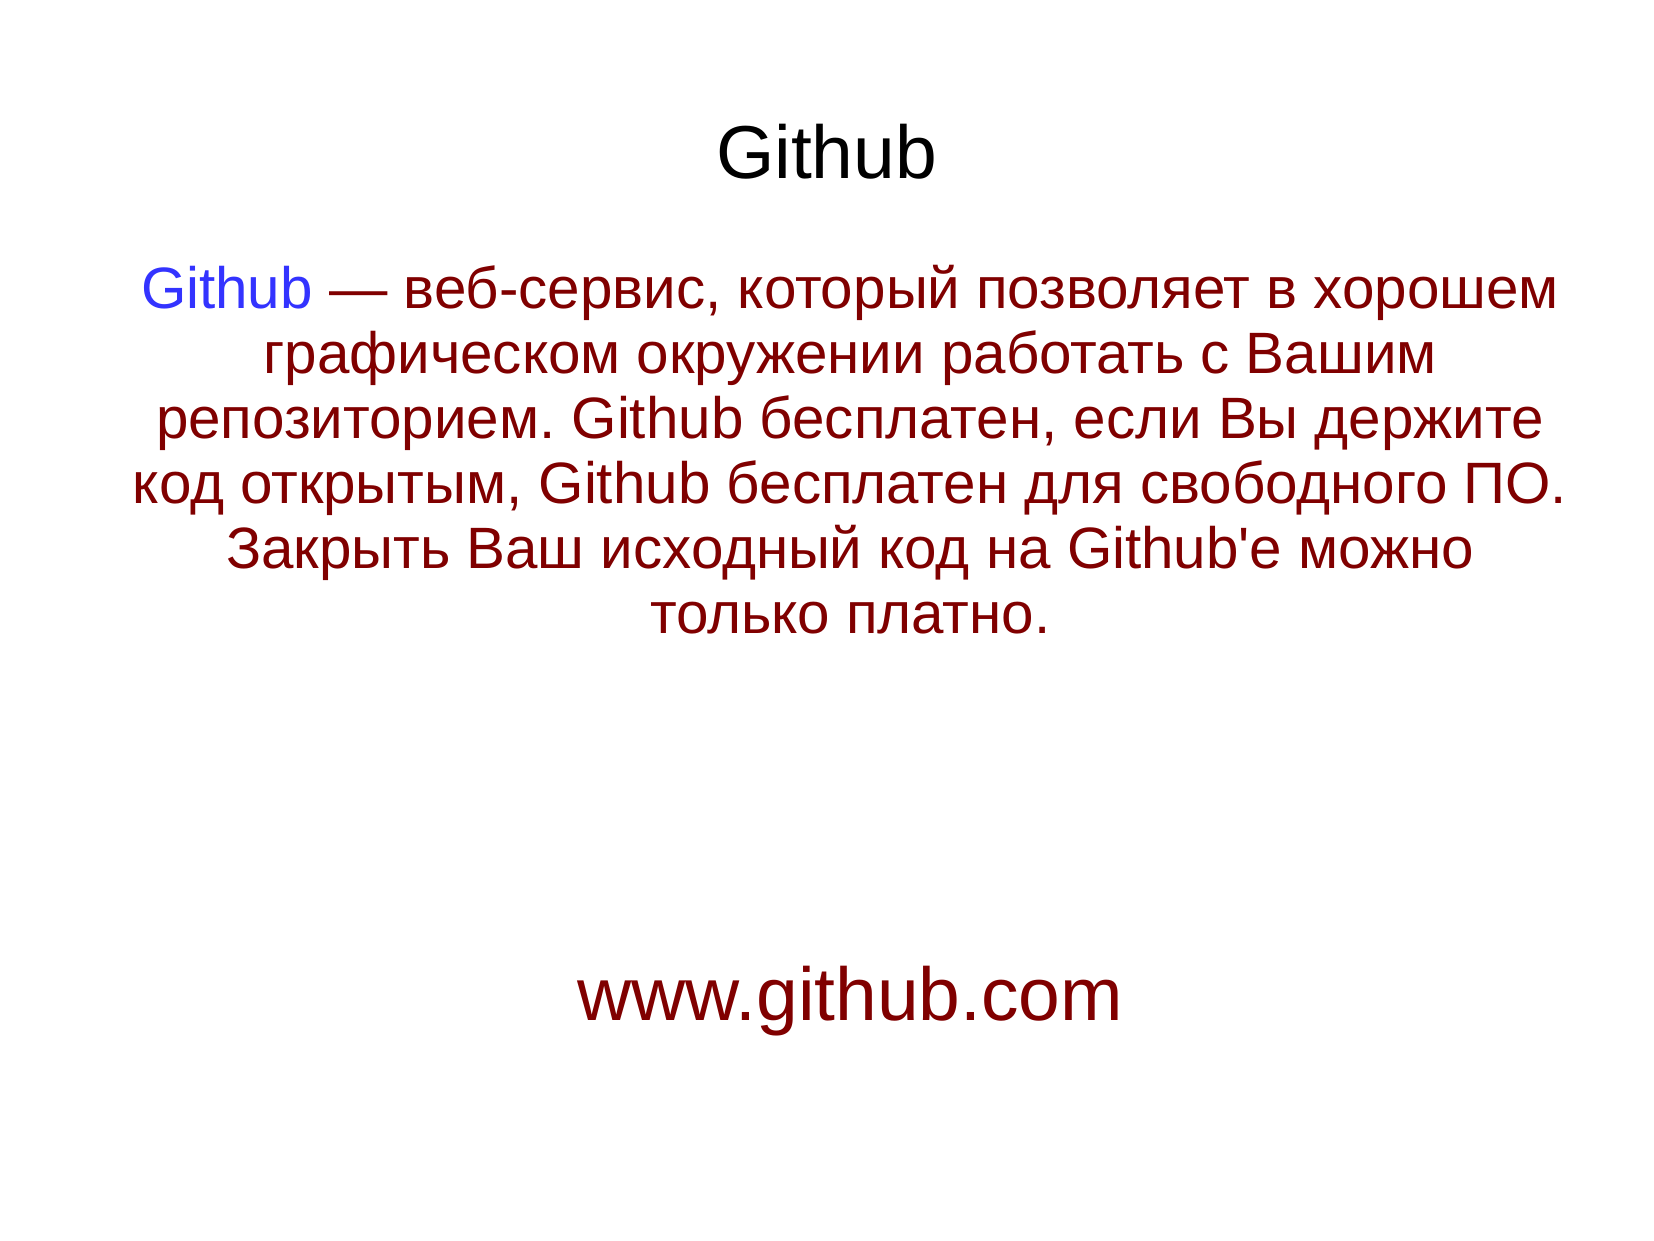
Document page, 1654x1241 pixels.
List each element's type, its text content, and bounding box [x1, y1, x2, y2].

text_box www.github.com [248, 944, 1453, 1044]
text_box Github — веб-сервис, который позволяет в хорошем графическом окружении работать с Вашим репозиторием. Github бесплатен, если Вы держите код открытым, Github бесплатен для свободного ПО. Закрыть Ваш исходный код на Github'e можно только платно. [118, 248, 1583, 653]
title Github [82, 49, 1571, 257]
